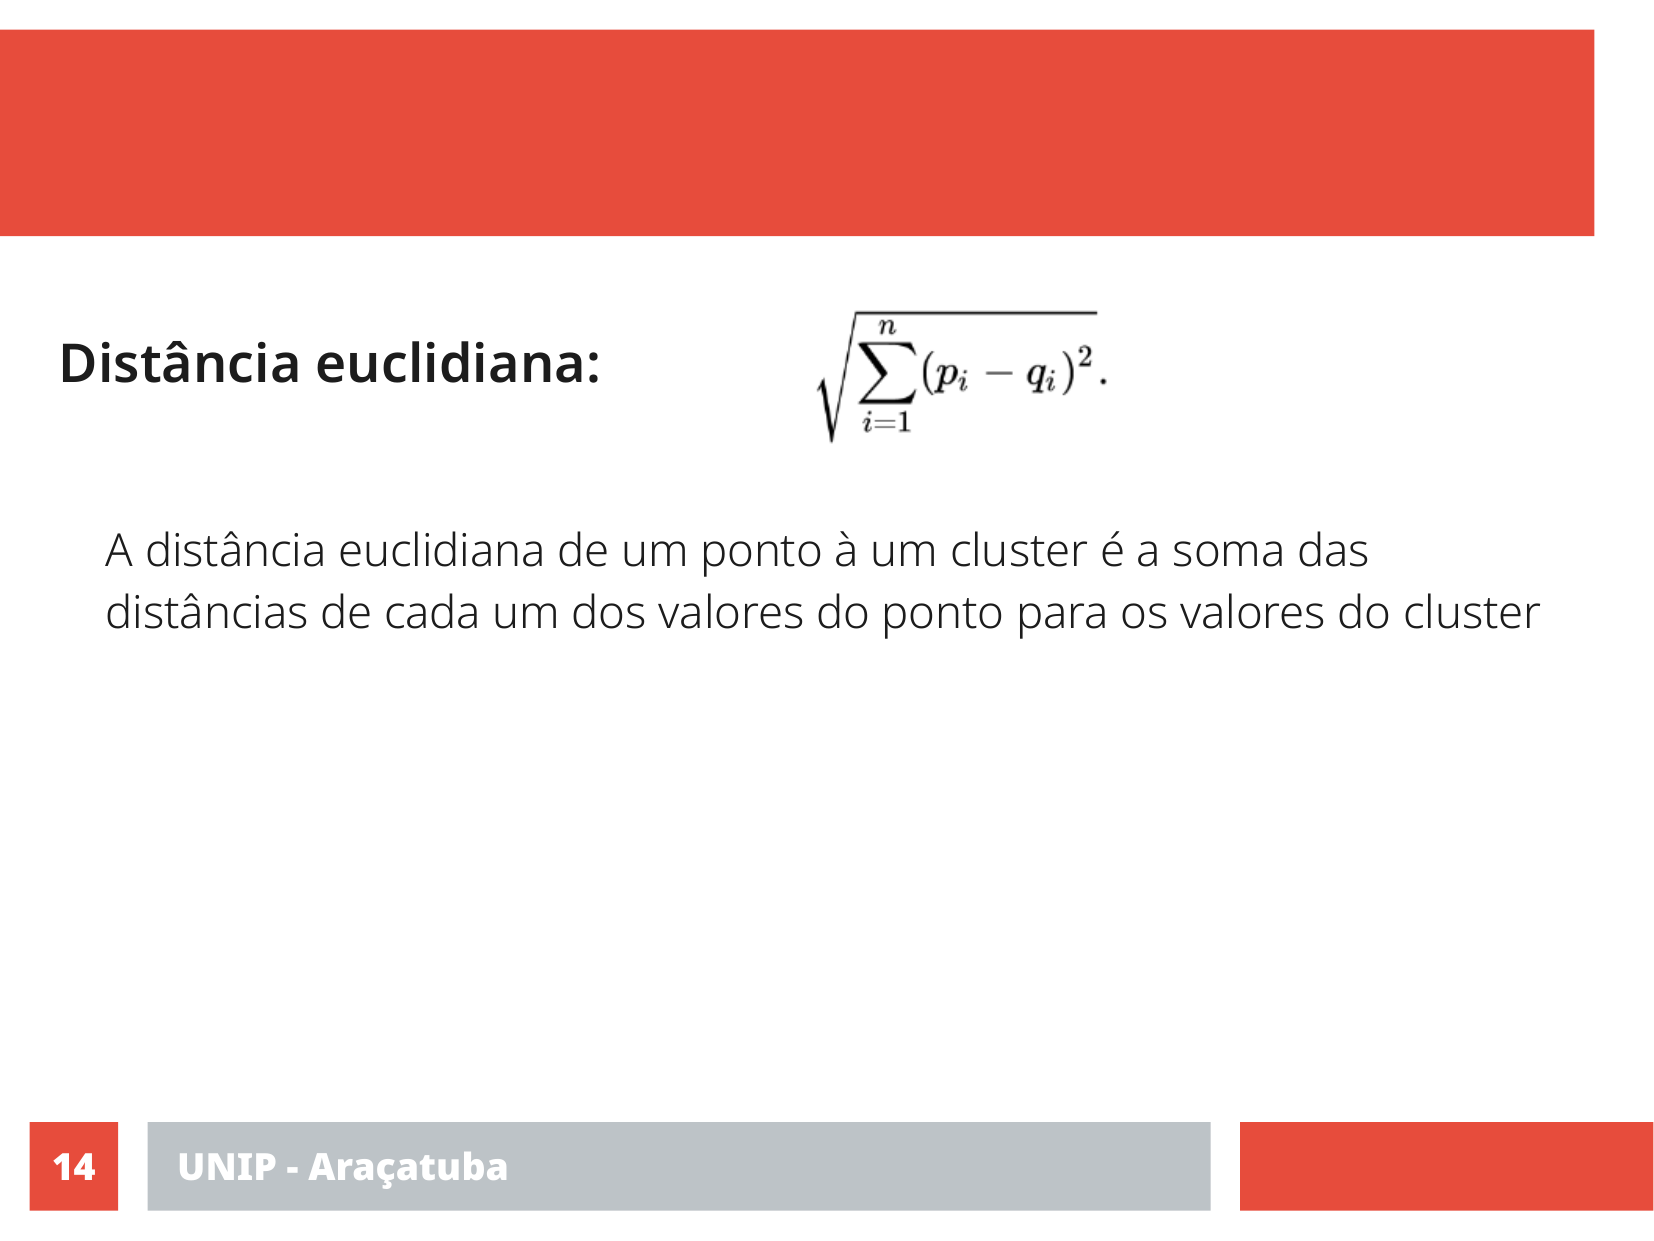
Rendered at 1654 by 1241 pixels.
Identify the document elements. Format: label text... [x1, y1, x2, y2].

list Distância euclidiana: A distância euclidiana de um ponto à um cluster é a soma das distâncias de cada um dos valores do ponto para os valores do cluster [59, 324, 1565, 1093]
picture [811, 281, 1124, 472]
